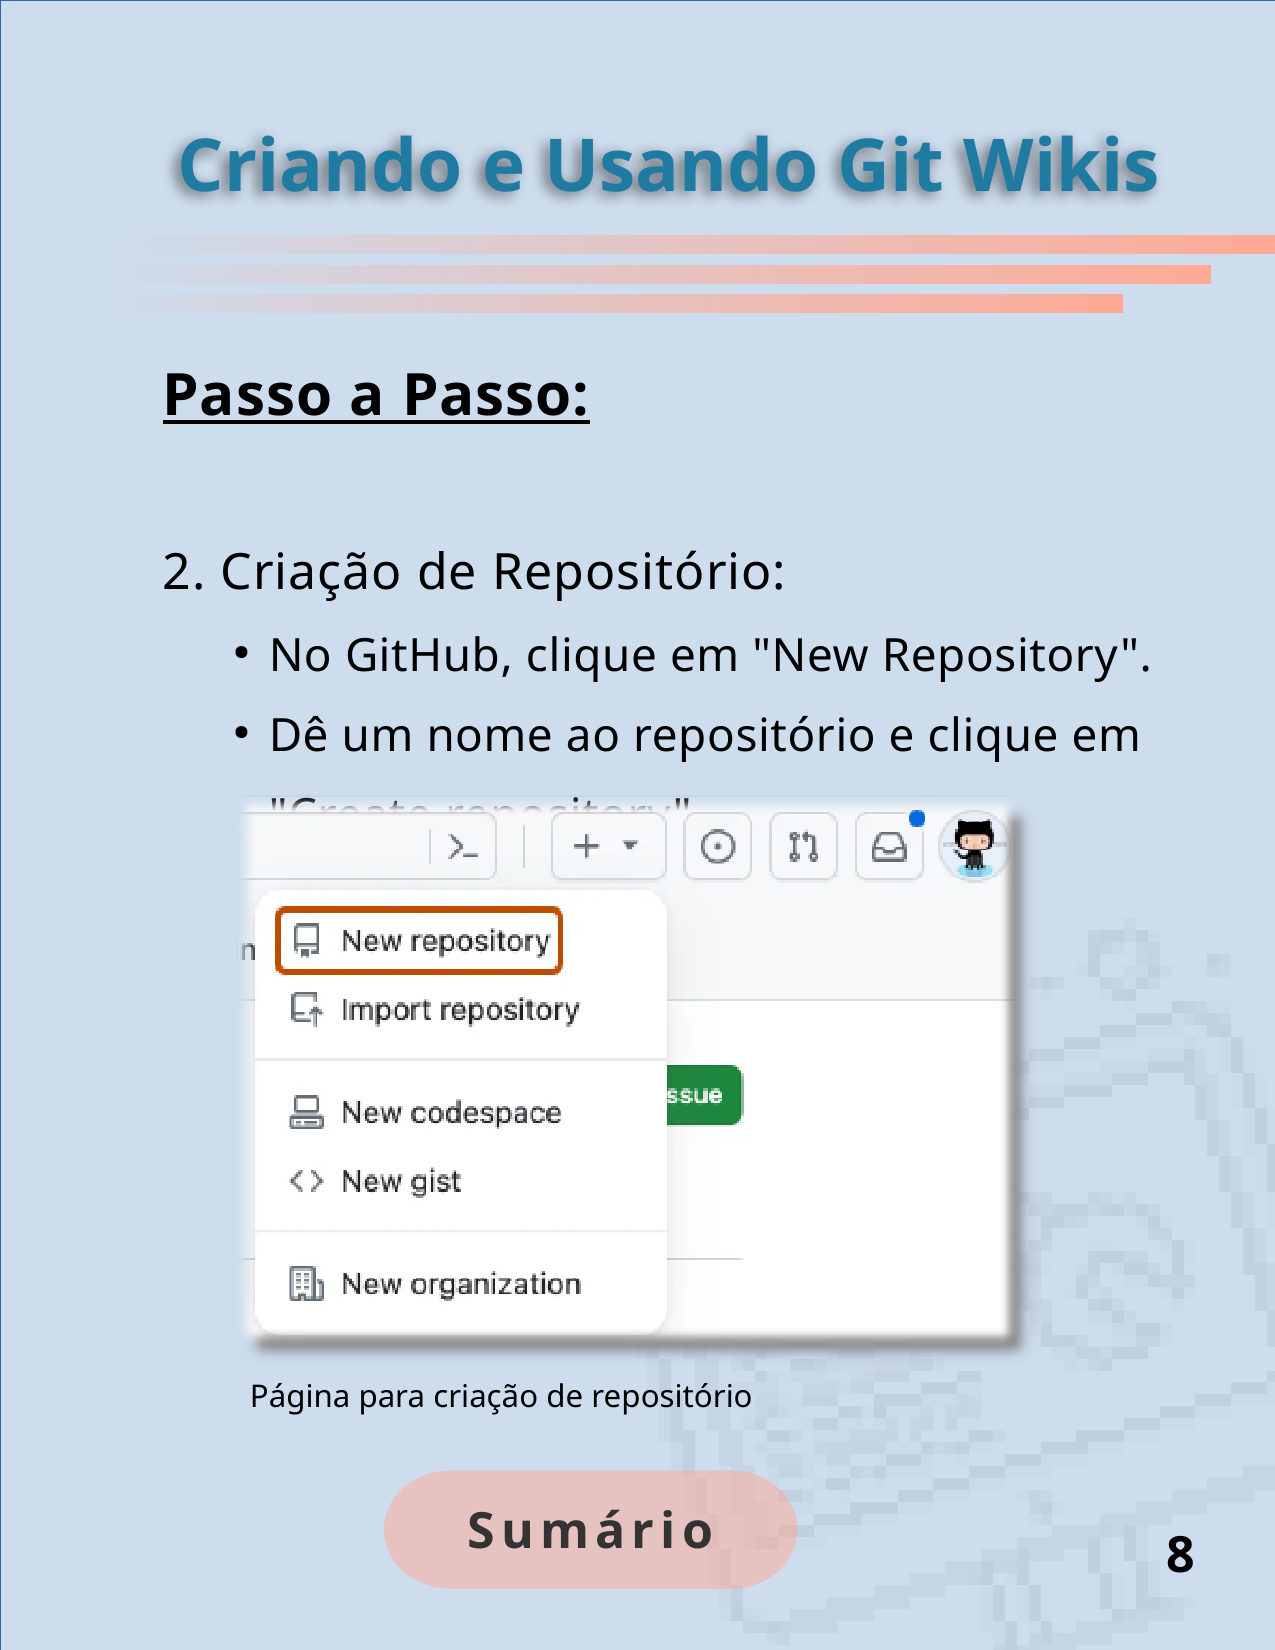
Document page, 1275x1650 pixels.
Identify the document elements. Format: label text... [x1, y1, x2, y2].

text_box Criando e Usando Git Wikis [163, 59, 1262, 221]
picture [235, 794, 1019, 1348]
text_box [0, 0, 1275, 1650]
text_box Passo a Passo: 2. Criação de Repositório: No GitHub, clique em "New Repository". Dê um nome ao repositório e clique em "Create repository".. [147, 346, 1211, 857]
text_box Sumário [383, 1470, 798, 1589]
text_box 8 [1151, 1511, 1241, 1577]
text_box Página para criação de repositório [235, 1366, 796, 1413]
